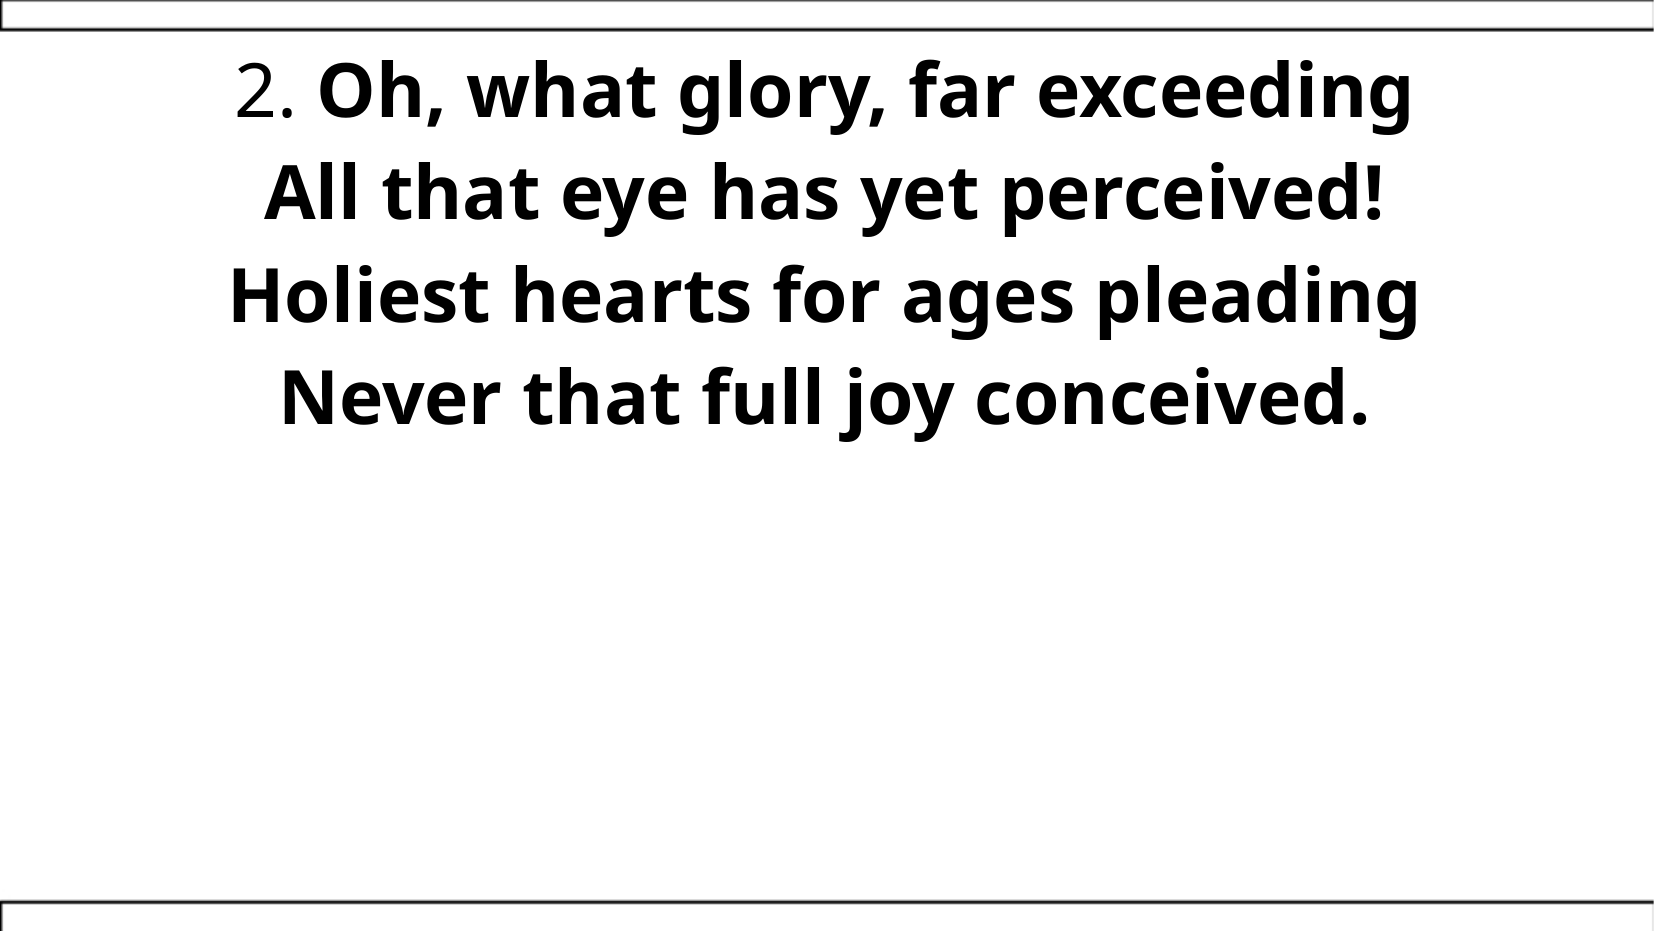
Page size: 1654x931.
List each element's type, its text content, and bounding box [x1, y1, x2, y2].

picture [0, 0, 1654, 931]
text_box 2. Oh, what glory, far exceeding All that eye has yet perceived! Holiest hearts for ages pleading Never that full joy conceived. [105, 30, 1546, 457]
